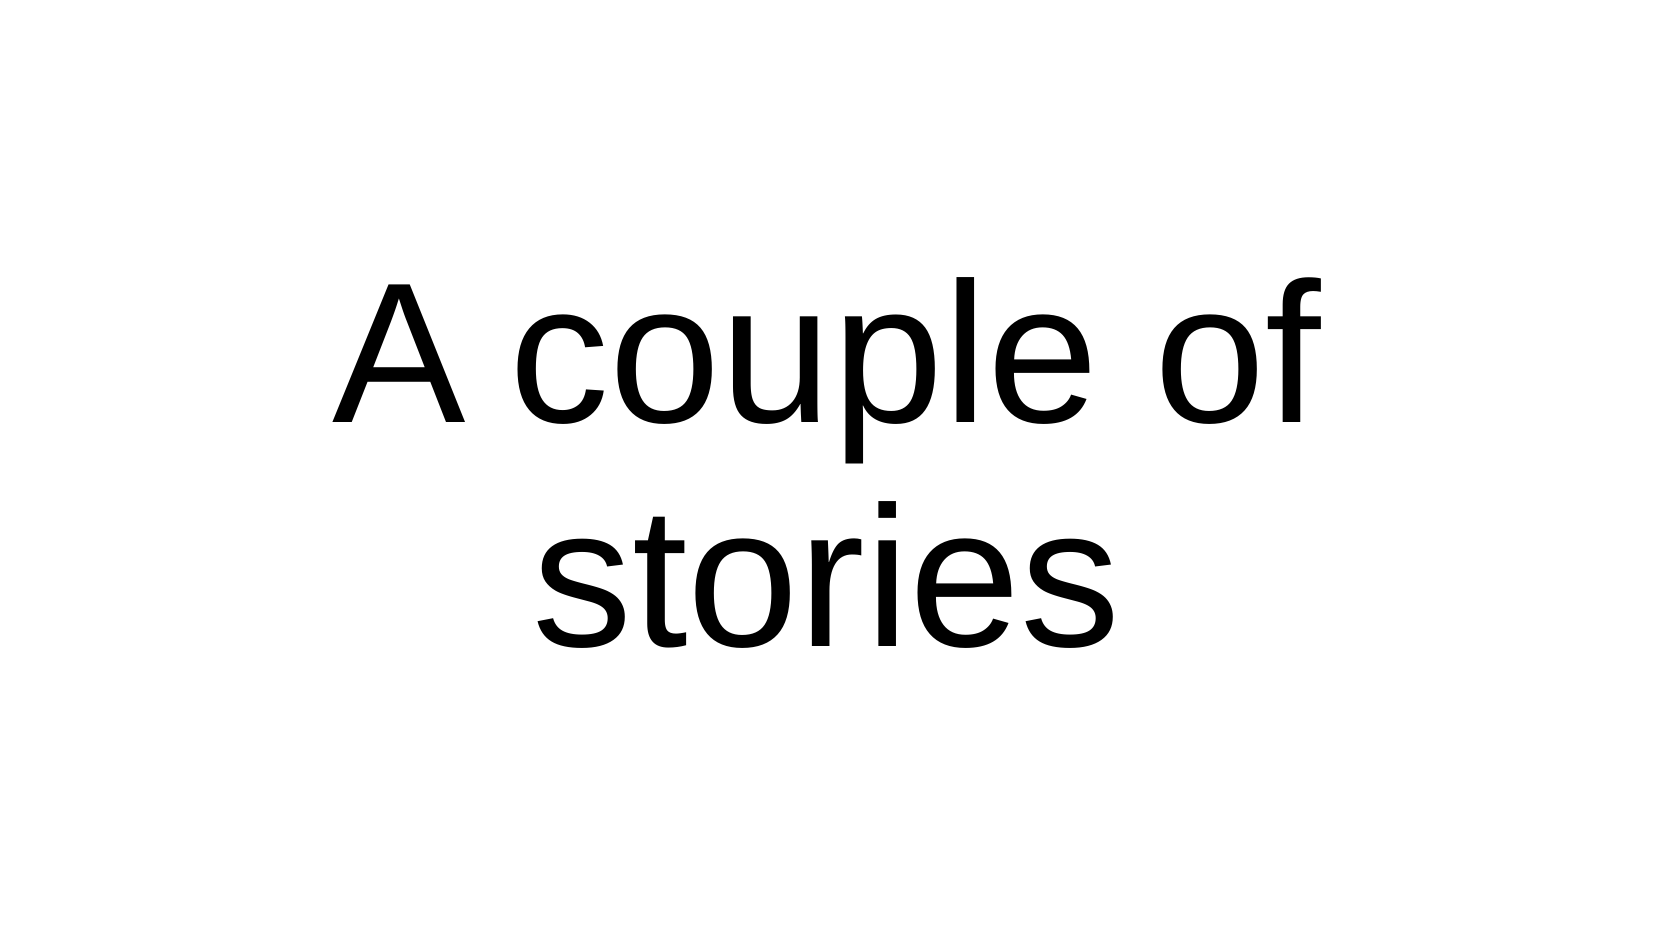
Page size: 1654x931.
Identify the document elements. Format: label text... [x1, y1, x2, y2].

title A couple of stories [73, 41, 1581, 890]
